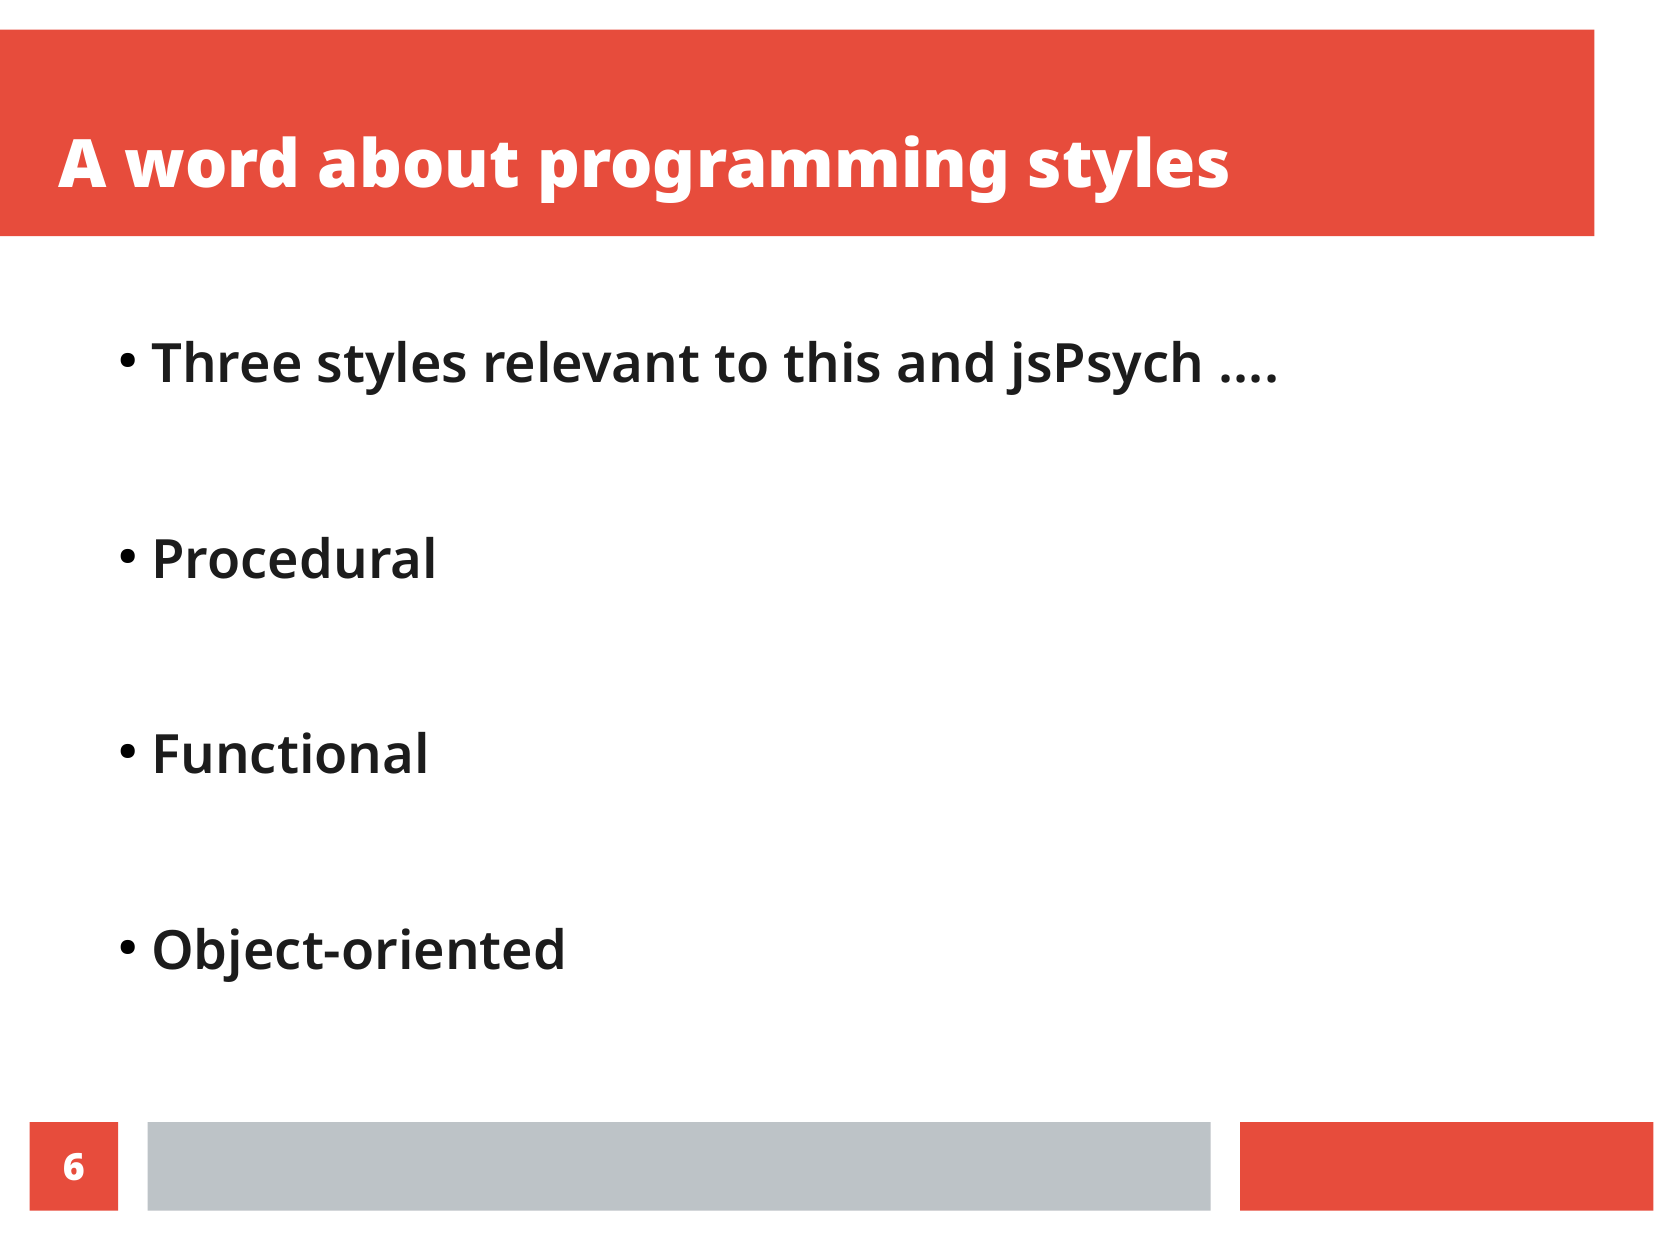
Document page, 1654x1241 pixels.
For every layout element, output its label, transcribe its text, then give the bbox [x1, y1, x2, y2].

list Three styles relevant to this and jsPsych .... Procedural Functional Object-oriented [59, 324, 1565, 1093]
title A word about programming styles [59, 59, 1595, 207]
